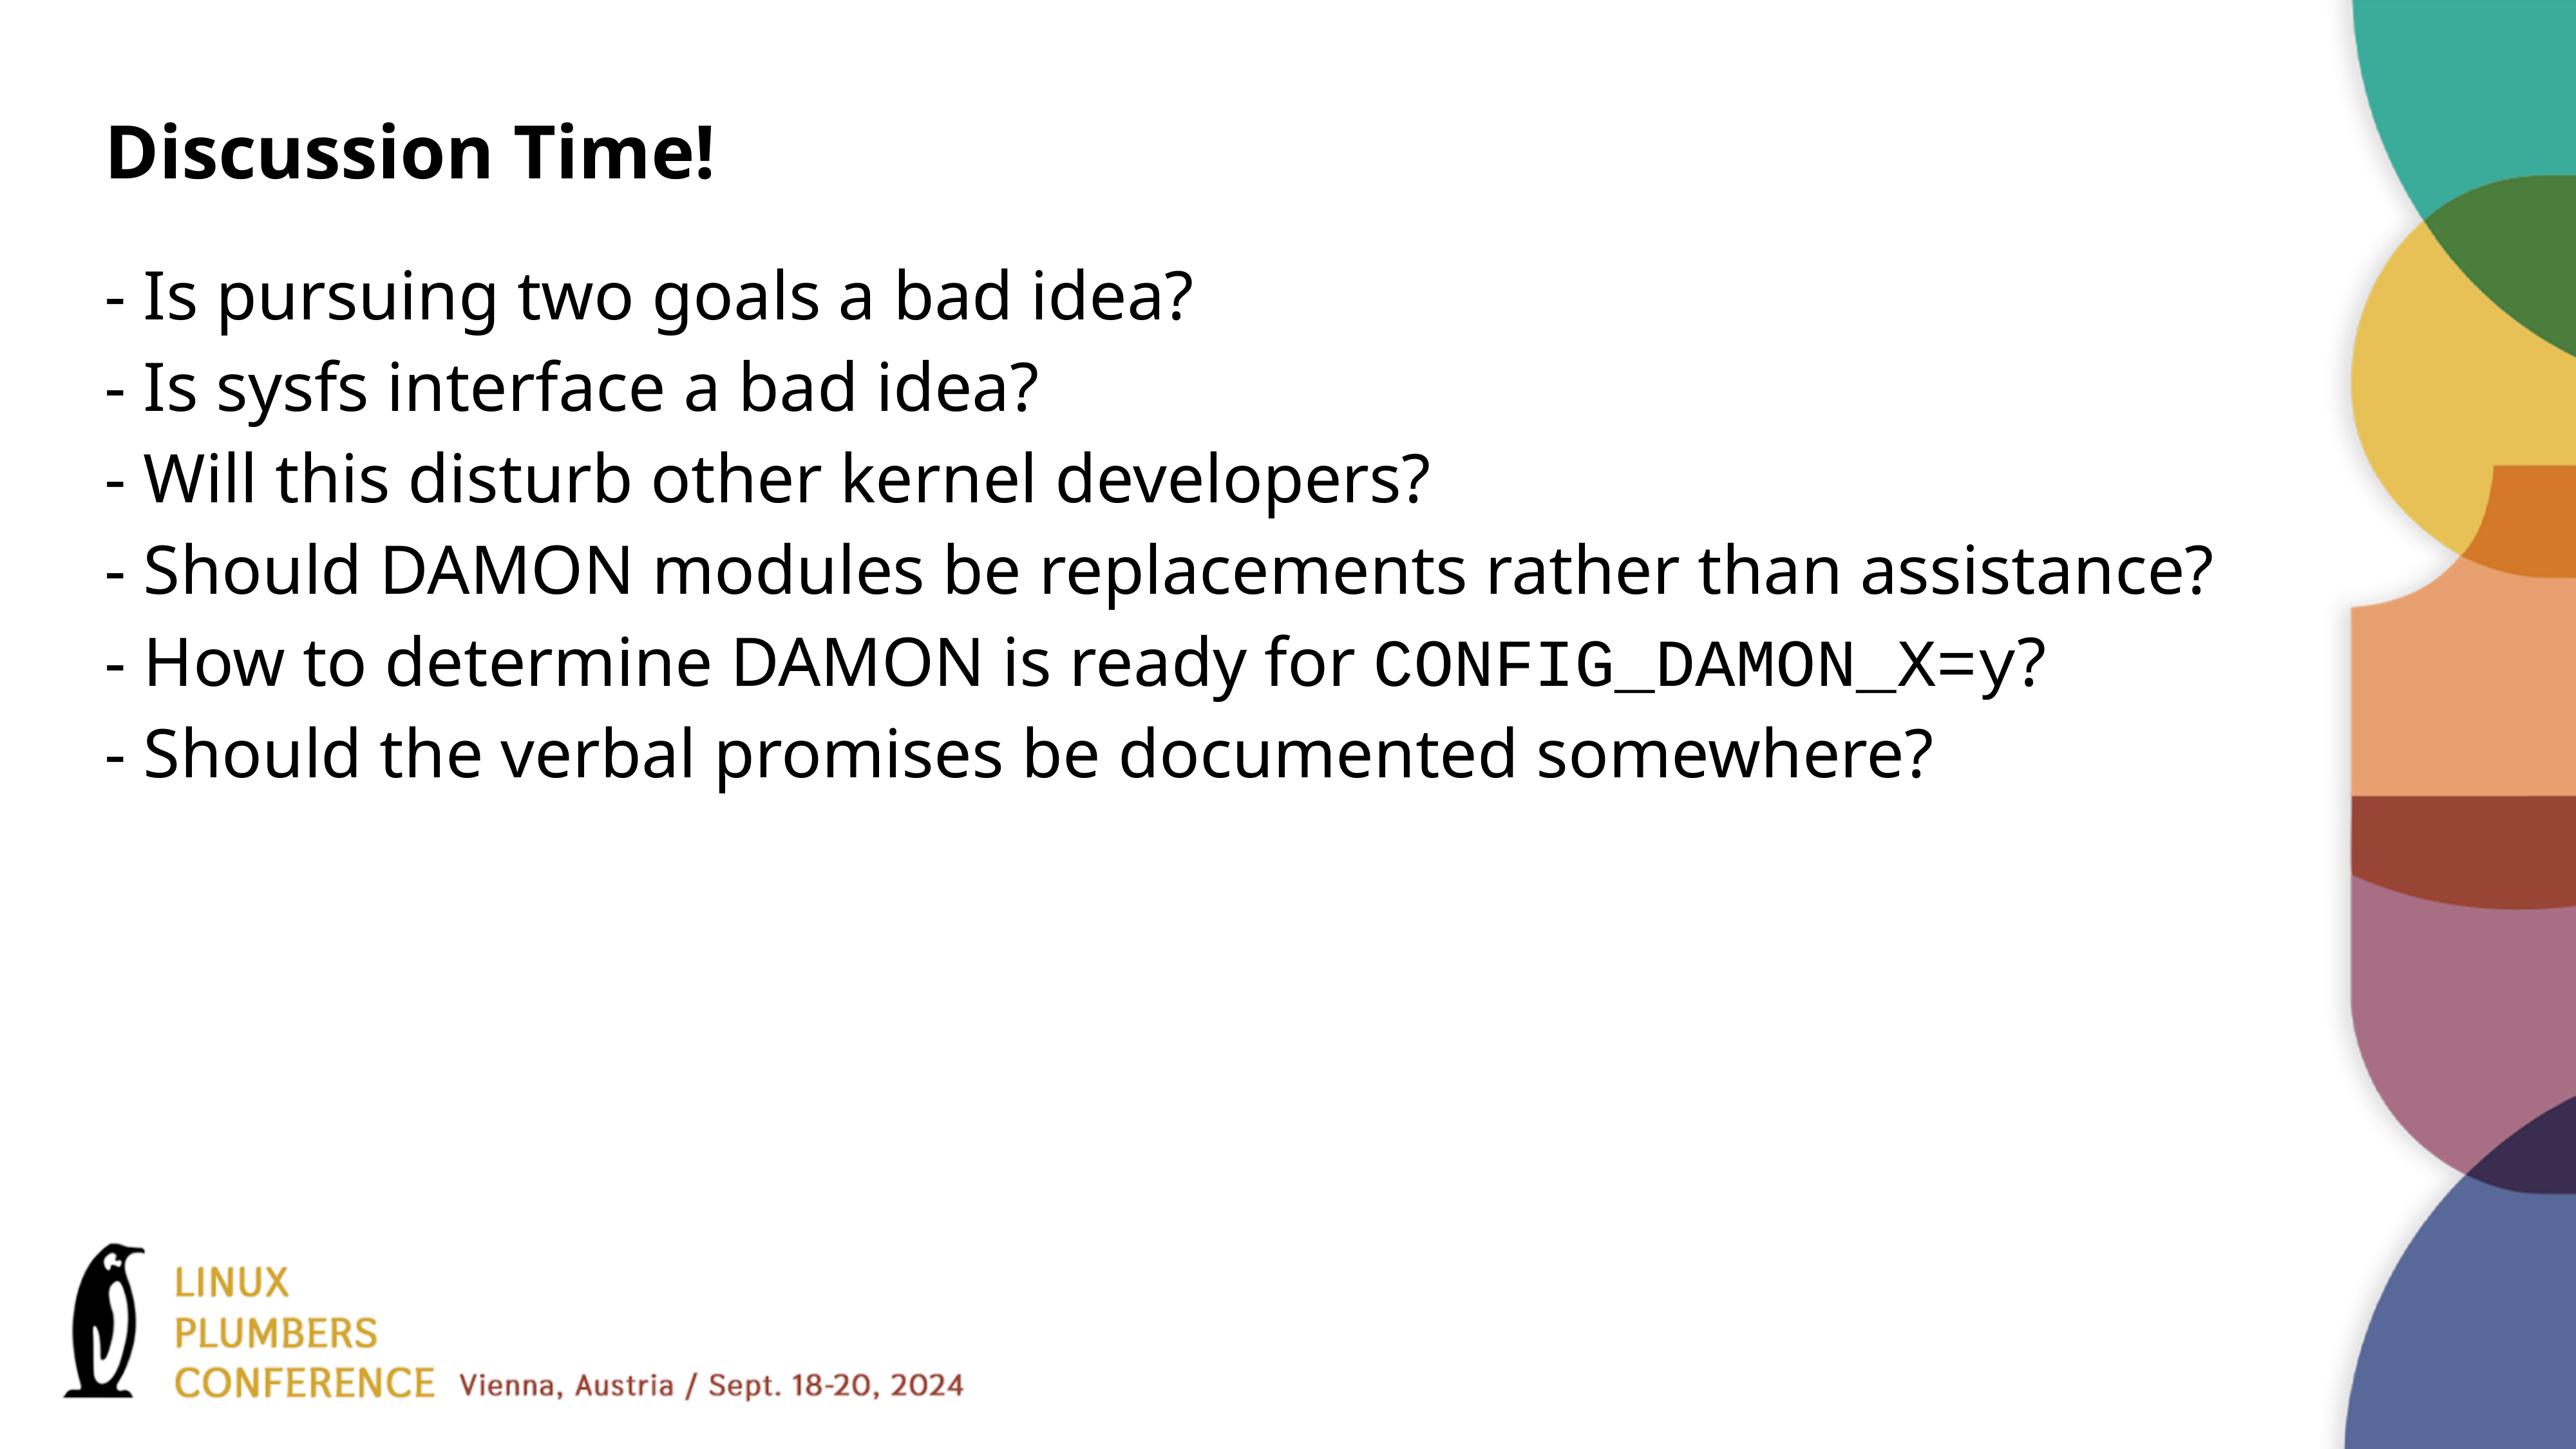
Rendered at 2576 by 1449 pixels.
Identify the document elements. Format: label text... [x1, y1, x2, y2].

text_box - Is pursuing two goals a bad idea? - Is sysfs interface a bad idea? - Will this disturb other kernel developers? - Should DAMON modules be replacements rather than assistance? - How to determine DAMON is ready for CONFIG_DAMON_X=y? - Should the verbal promises be documented somewhere? [95, 243, 2320, 1141]
text_box Discussion Time! [95, 95, 2320, 209]
picture [0, 0, 2576, 1449]
